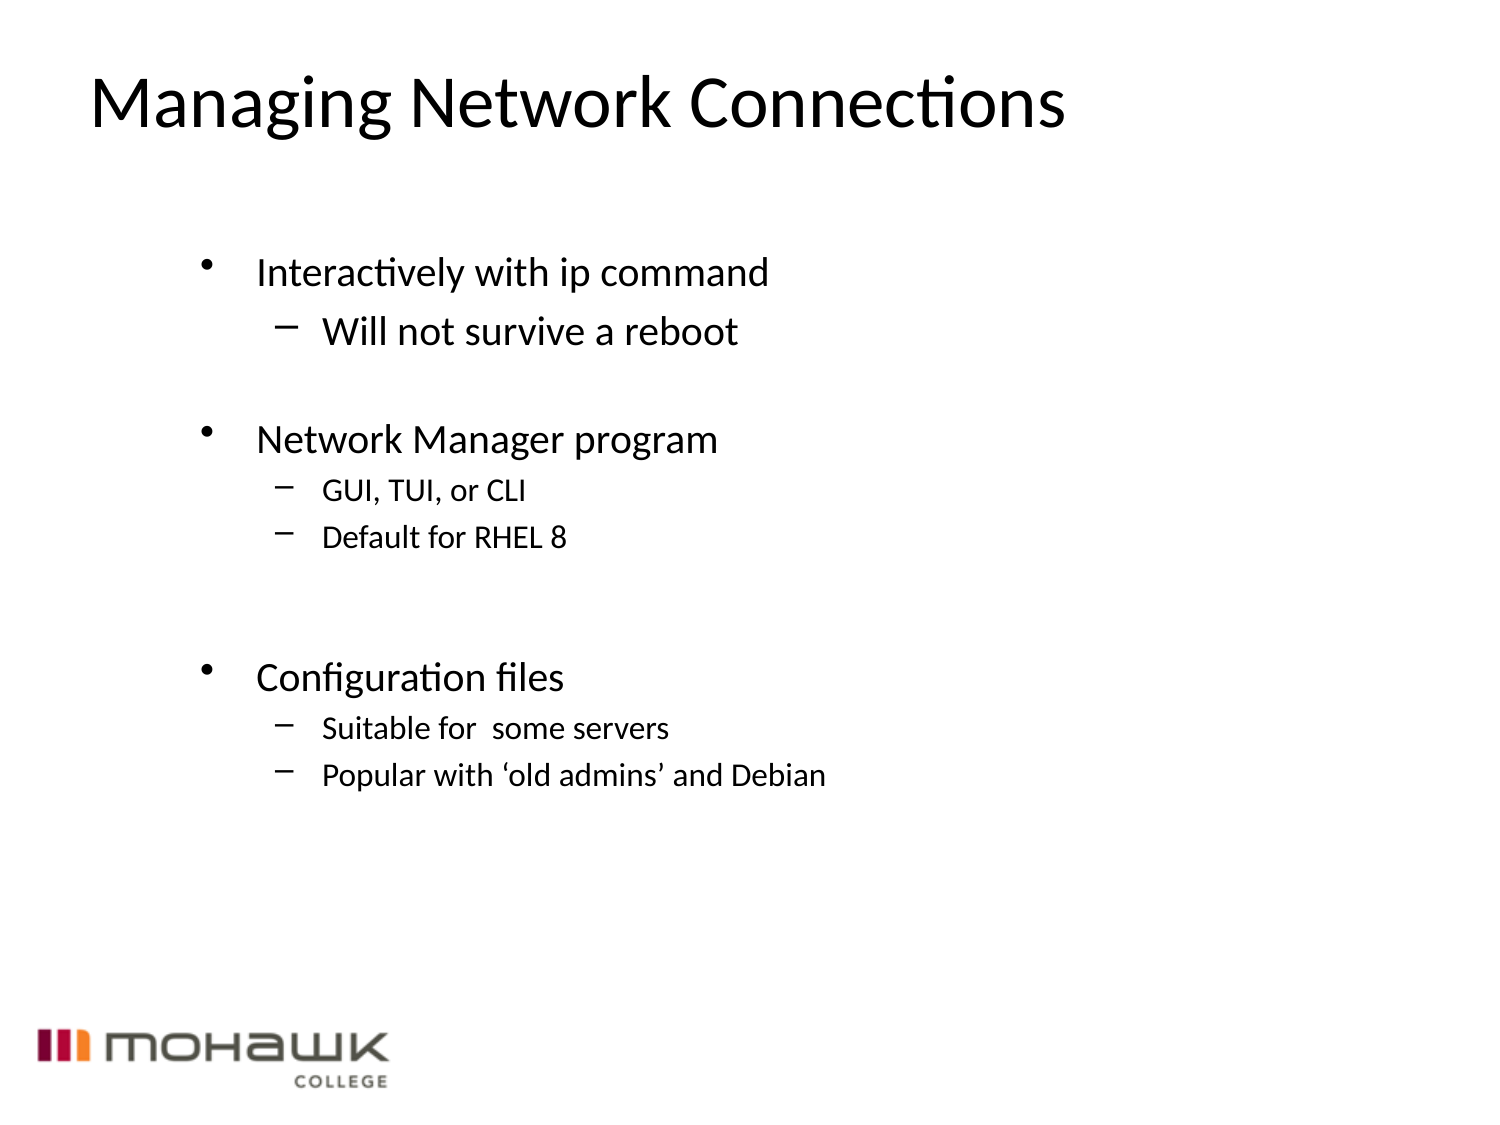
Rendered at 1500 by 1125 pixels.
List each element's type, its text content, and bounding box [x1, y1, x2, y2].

picture [5, 1000, 422, 1118]
title Managing Network Connections [75, 45, 1425, 233]
list Interactively with ip command Will not survive a reboot Network Manager program GUI, TUI, or CLI Default for RHEL 8 Configuration files Suitable for some servers Popular with ‘old admins’ and Debian [185, 237, 1323, 851]
